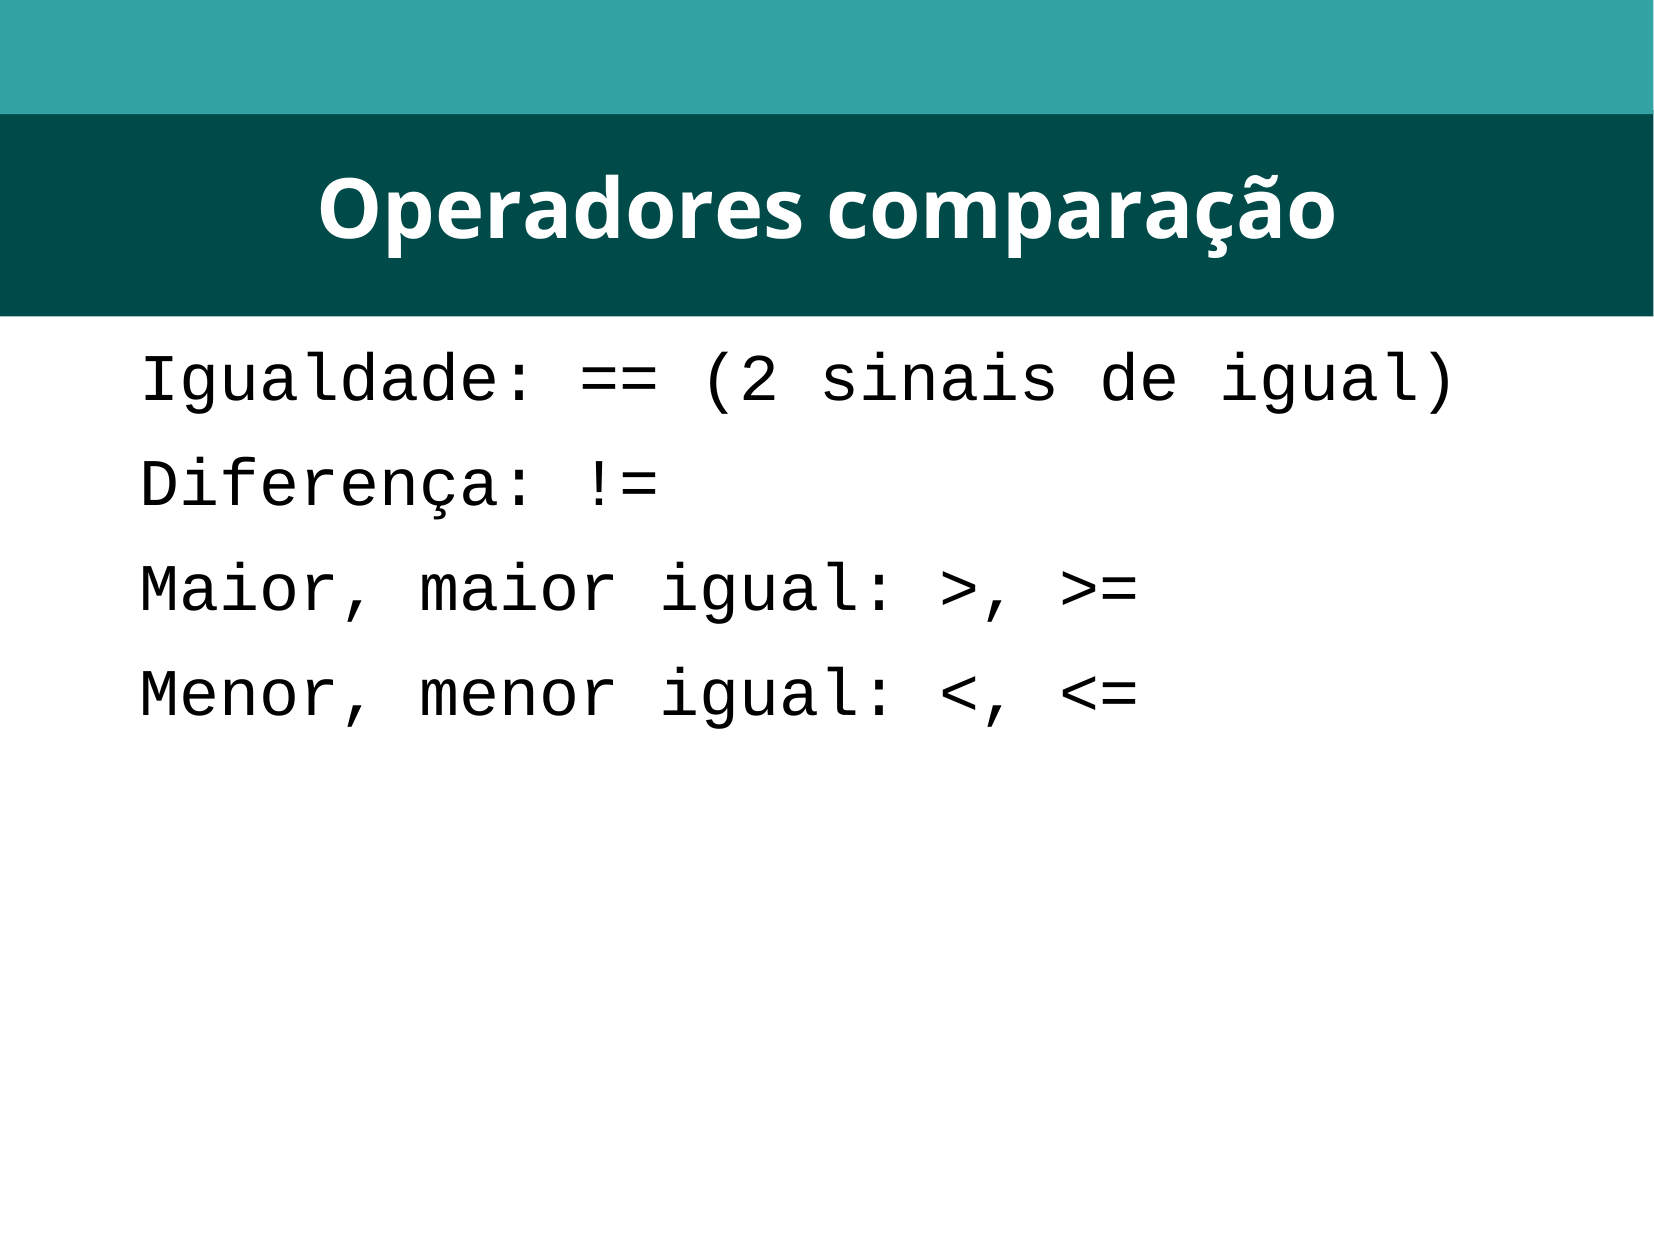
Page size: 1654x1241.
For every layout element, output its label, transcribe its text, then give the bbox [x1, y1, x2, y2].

title Operadores comparação [121, 102, 1534, 311]
list Igualdade: == (2 sinais de igual) Diferença: != Maior, maior igual: >, >= Menor, menor igual: <, <= [121, 344, 1534, 1127]
